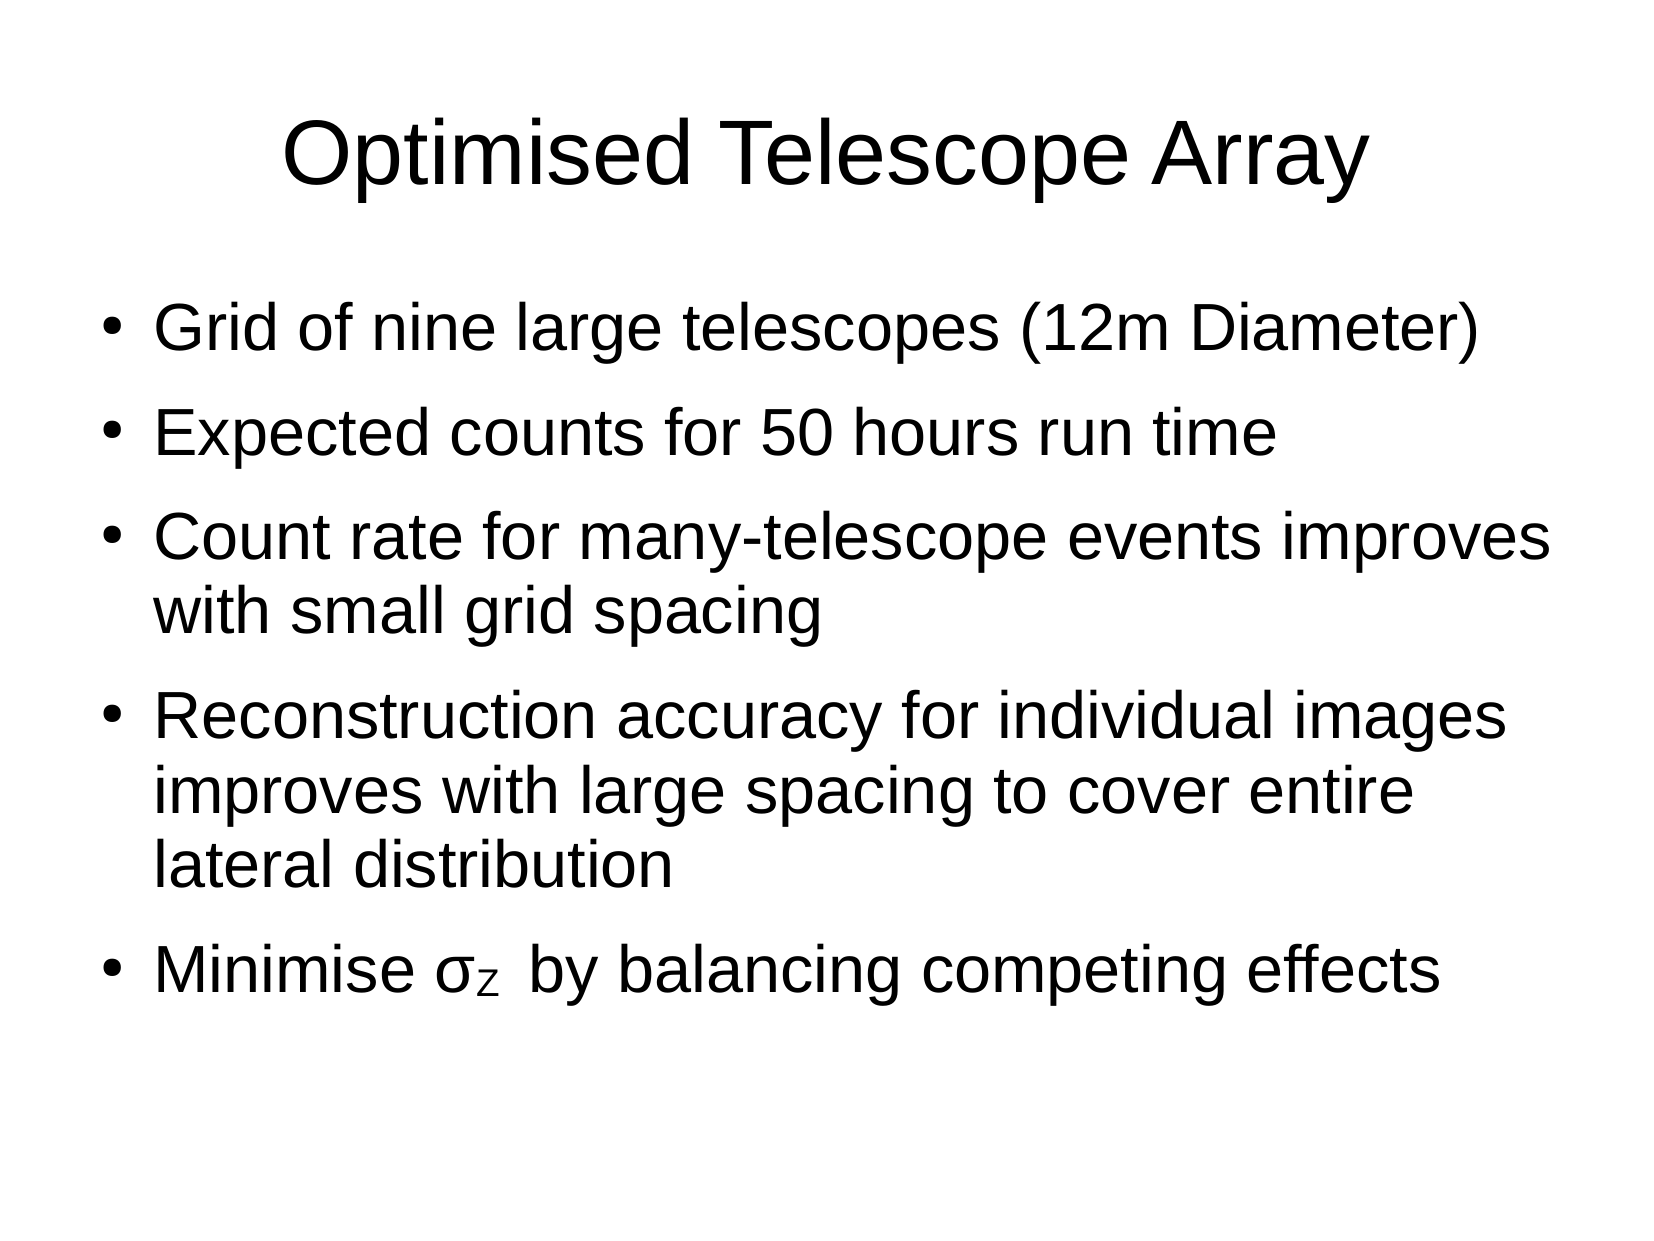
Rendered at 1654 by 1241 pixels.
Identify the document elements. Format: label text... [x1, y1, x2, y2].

title Optimised Telescope Array [82, 49, 1571, 257]
list Grid of nine large telescopes (12m Diameter) Expected counts for 50 hours run time Count rate for many-telescope events improves with small grid spacing Reconstruction accuracy for individual images improves with large spacing to cover entire lateral distribution Minimise σZ by balancing competing effects [82, 290, 1571, 1010]
